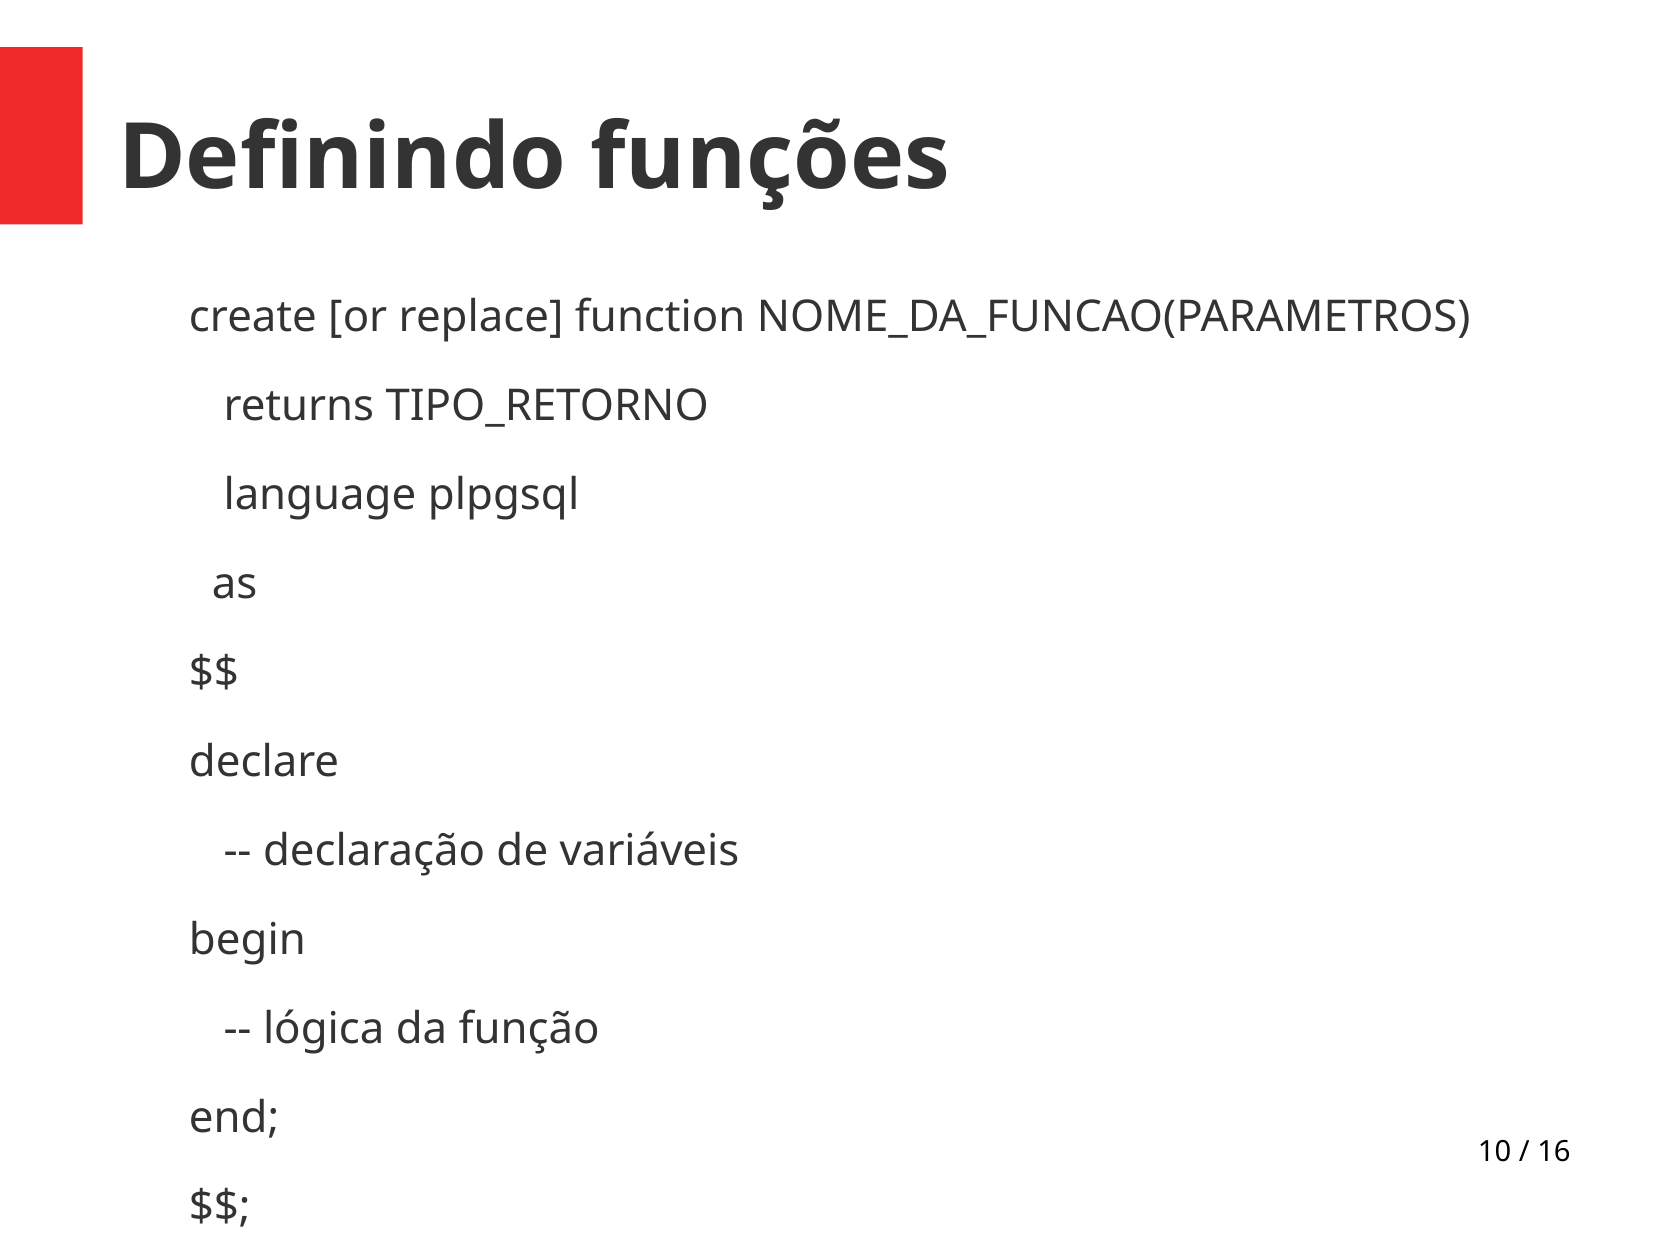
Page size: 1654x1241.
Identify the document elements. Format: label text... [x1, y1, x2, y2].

title Definindo funções [118, 49, 1571, 257]
list create [or replace] function NOME_DA_FUNCAO(PARAMETROS) returns TIPO_RETORNO language plpgsql as $$ declare -- declaração de variáveis begin -- lógica da função end; $$; [118, 284, 1536, 1004]
